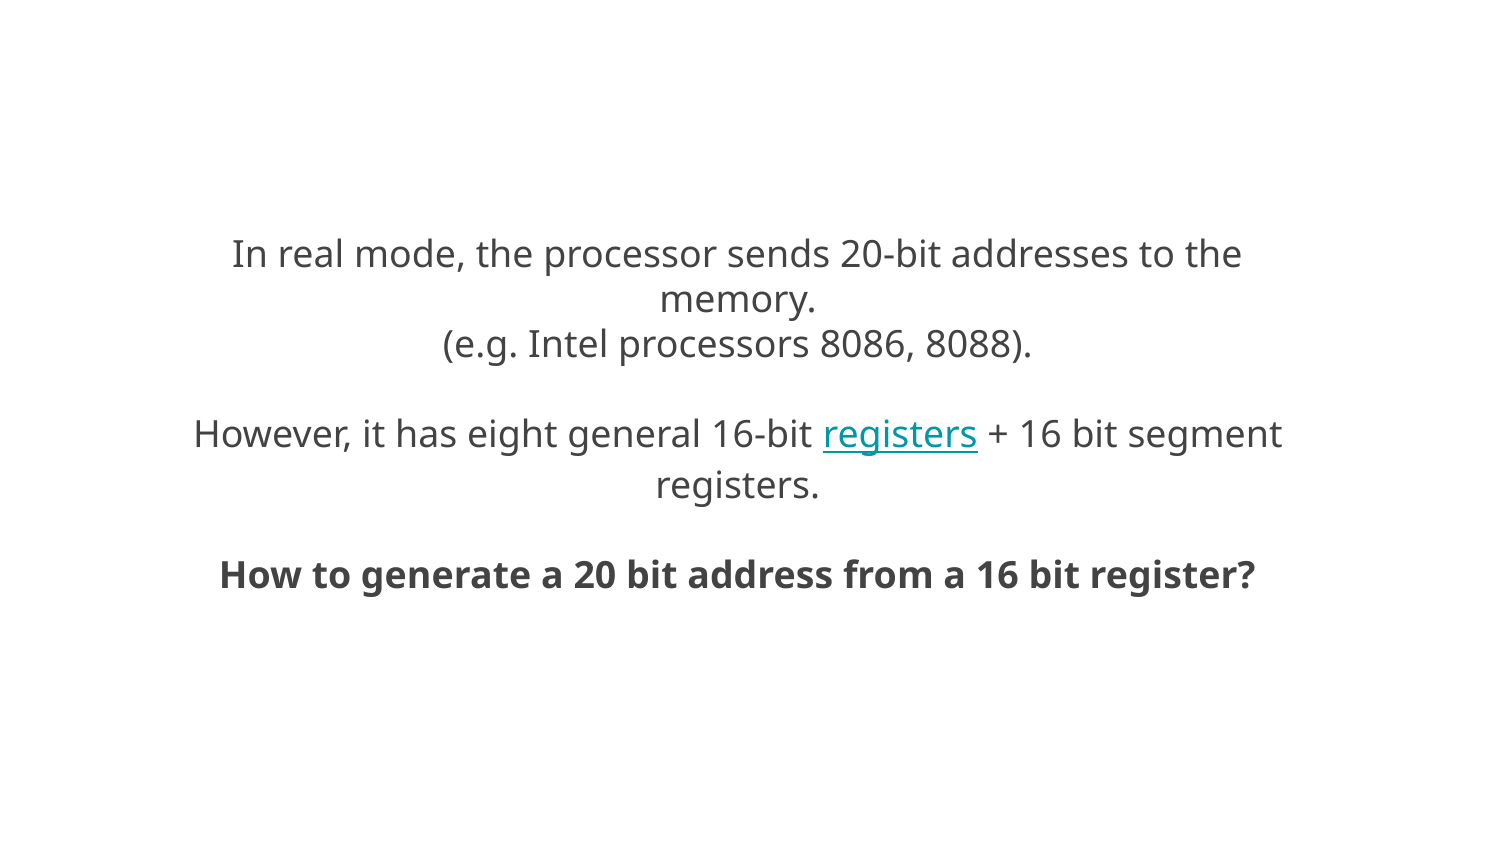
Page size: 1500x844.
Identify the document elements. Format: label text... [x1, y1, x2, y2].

text_box In real mode, the processor sends 20-bit addresses to the memory. (e.g. Intel processors 8086, 8088). However, it has eight general 16-bit registers + 16 bit segment registers. How to generate a 20 bit address from a 16 bit register? [151, 125, 1325, 844]
